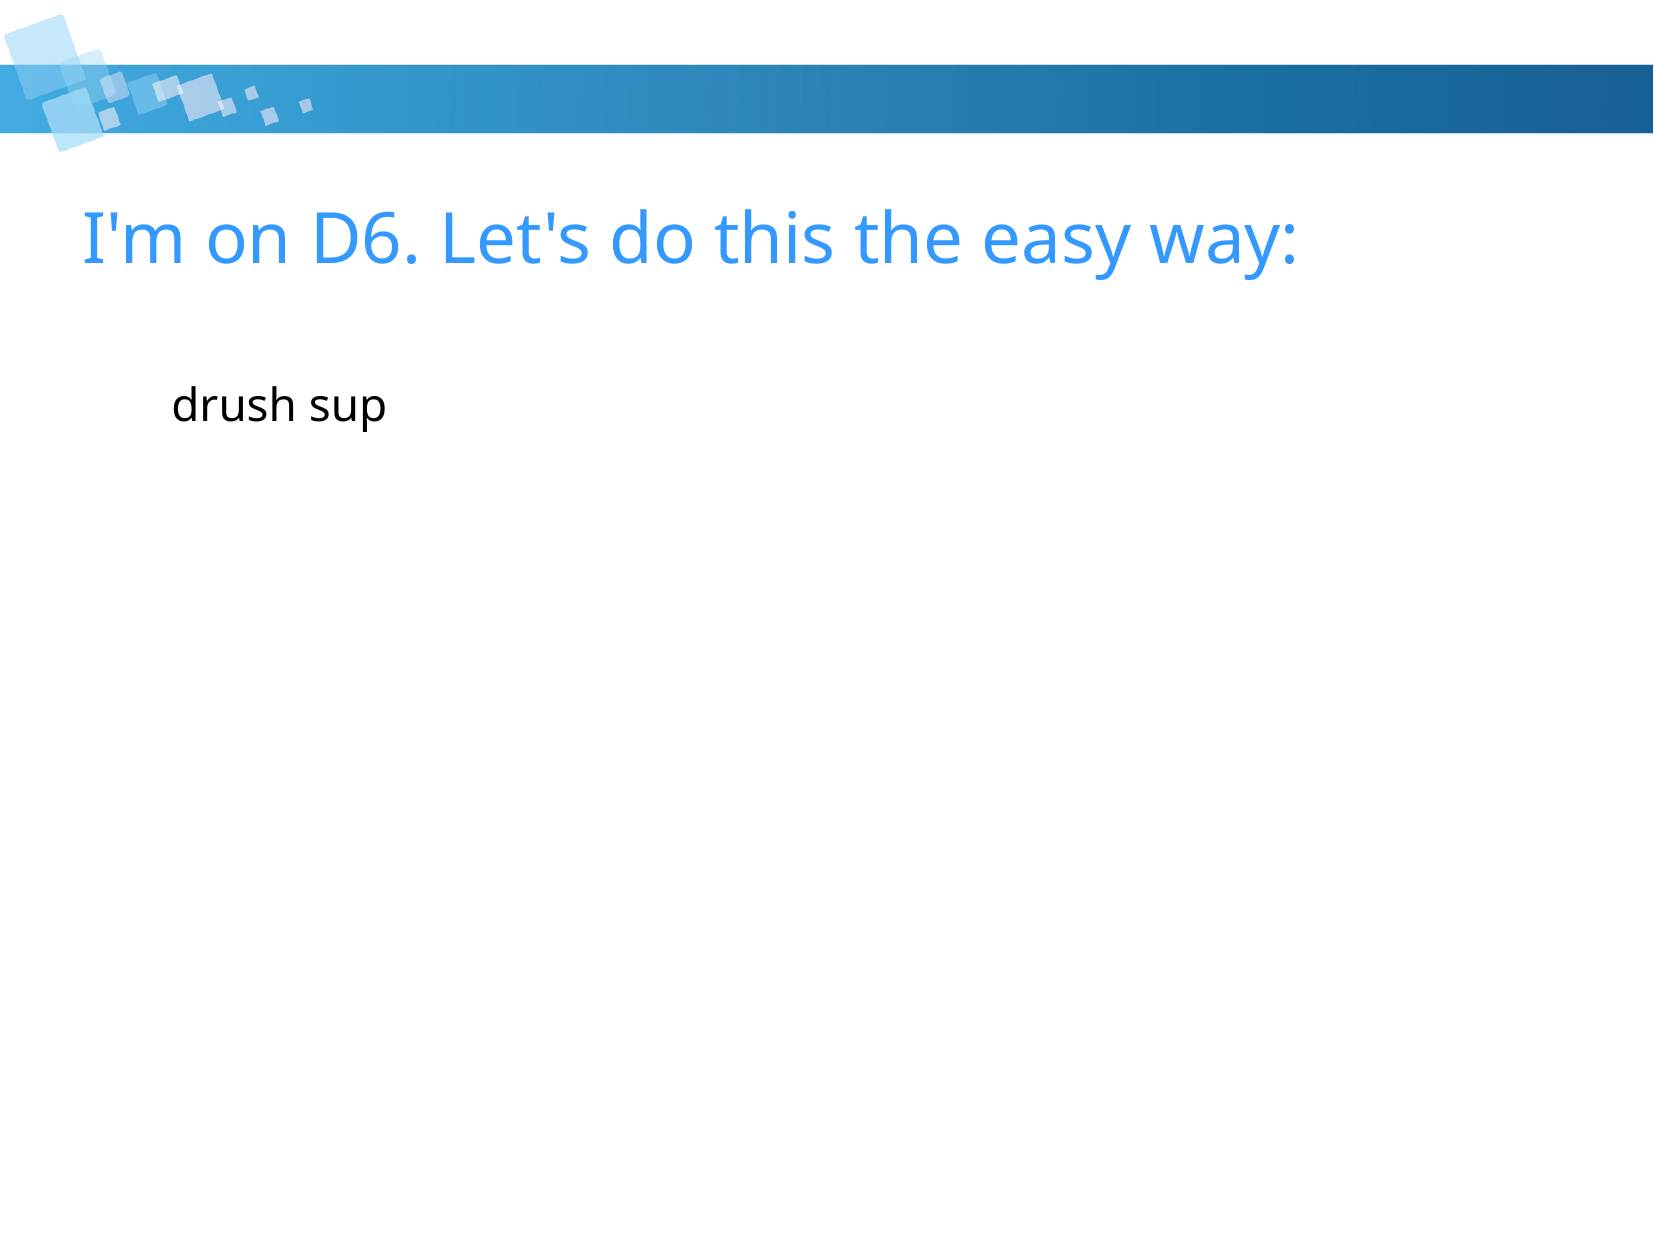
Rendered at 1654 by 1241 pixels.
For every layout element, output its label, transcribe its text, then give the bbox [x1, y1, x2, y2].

list drush sup [82, 372, 1571, 983]
picture [0, 0, 1653, 1238]
title I'm on D6. Let's do this the easy way: [82, 132, 1571, 340]
